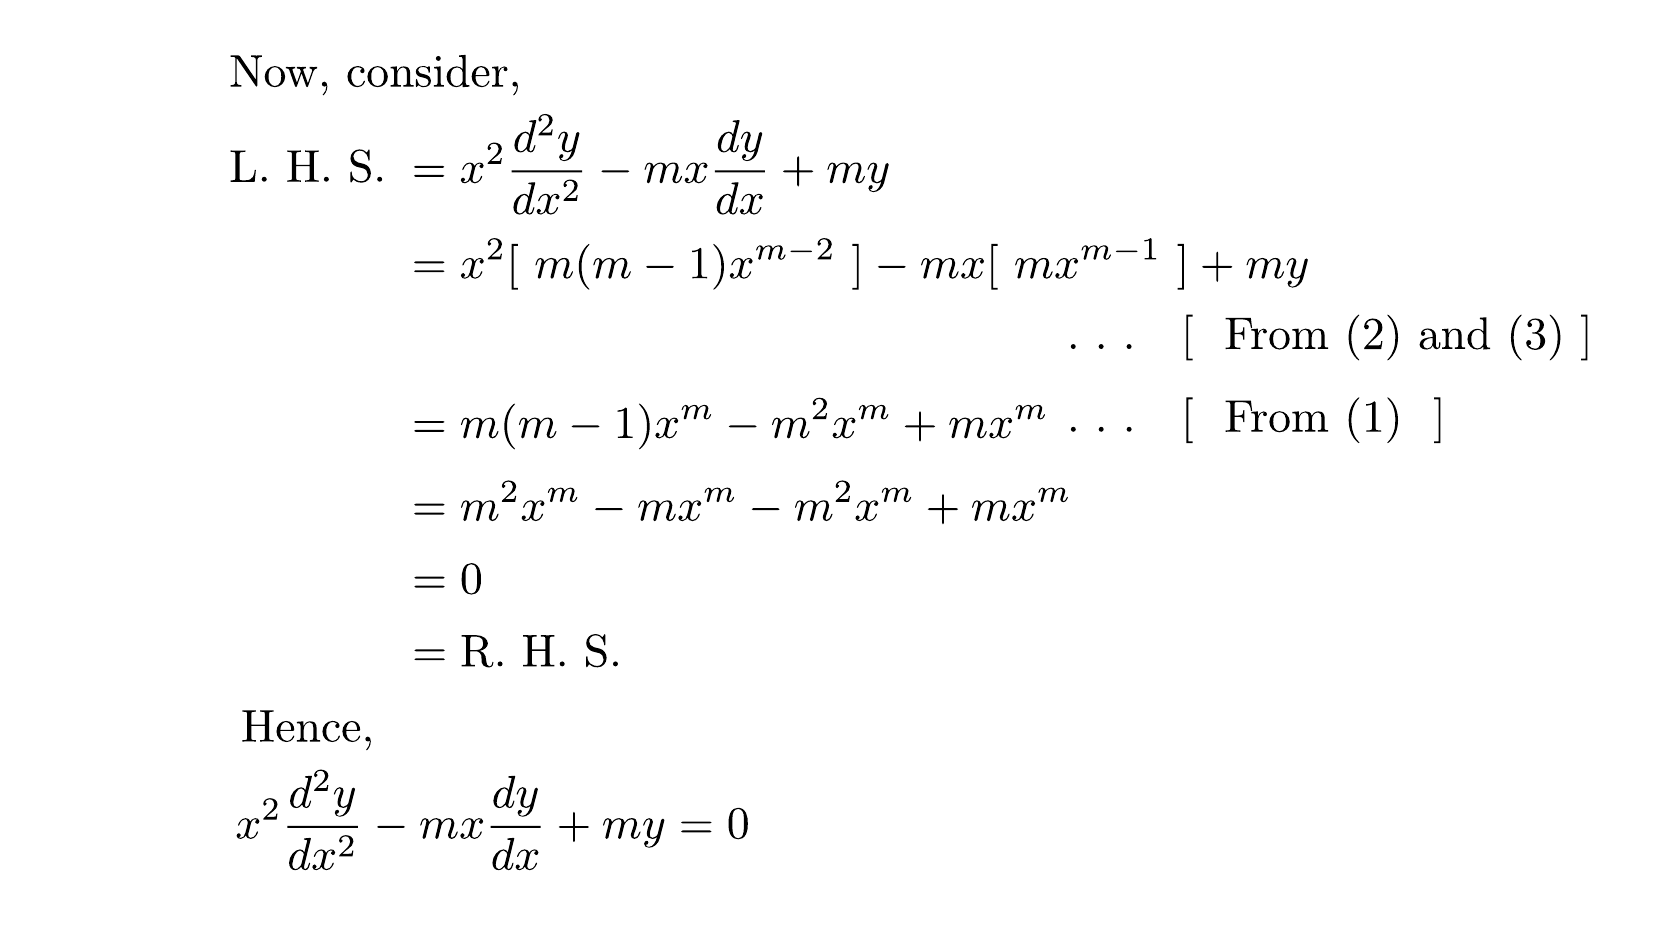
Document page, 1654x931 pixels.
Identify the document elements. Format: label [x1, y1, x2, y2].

text_box [413, 480, 1068, 525]
text_box [413, 563, 482, 595]
text_box [242, 710, 371, 751]
text_box [236, 769, 748, 871]
text_box [413, 397, 1045, 450]
text_box [414, 634, 618, 668]
text_box [230, 54, 518, 96]
text_box [413, 238, 1308, 290]
text_box [230, 149, 383, 183]
text_box [1069, 314, 1588, 361]
text_box [413, 113, 889, 215]
text_box [1069, 397, 1441, 444]
subtitle [47, 33, 1607, 896]
